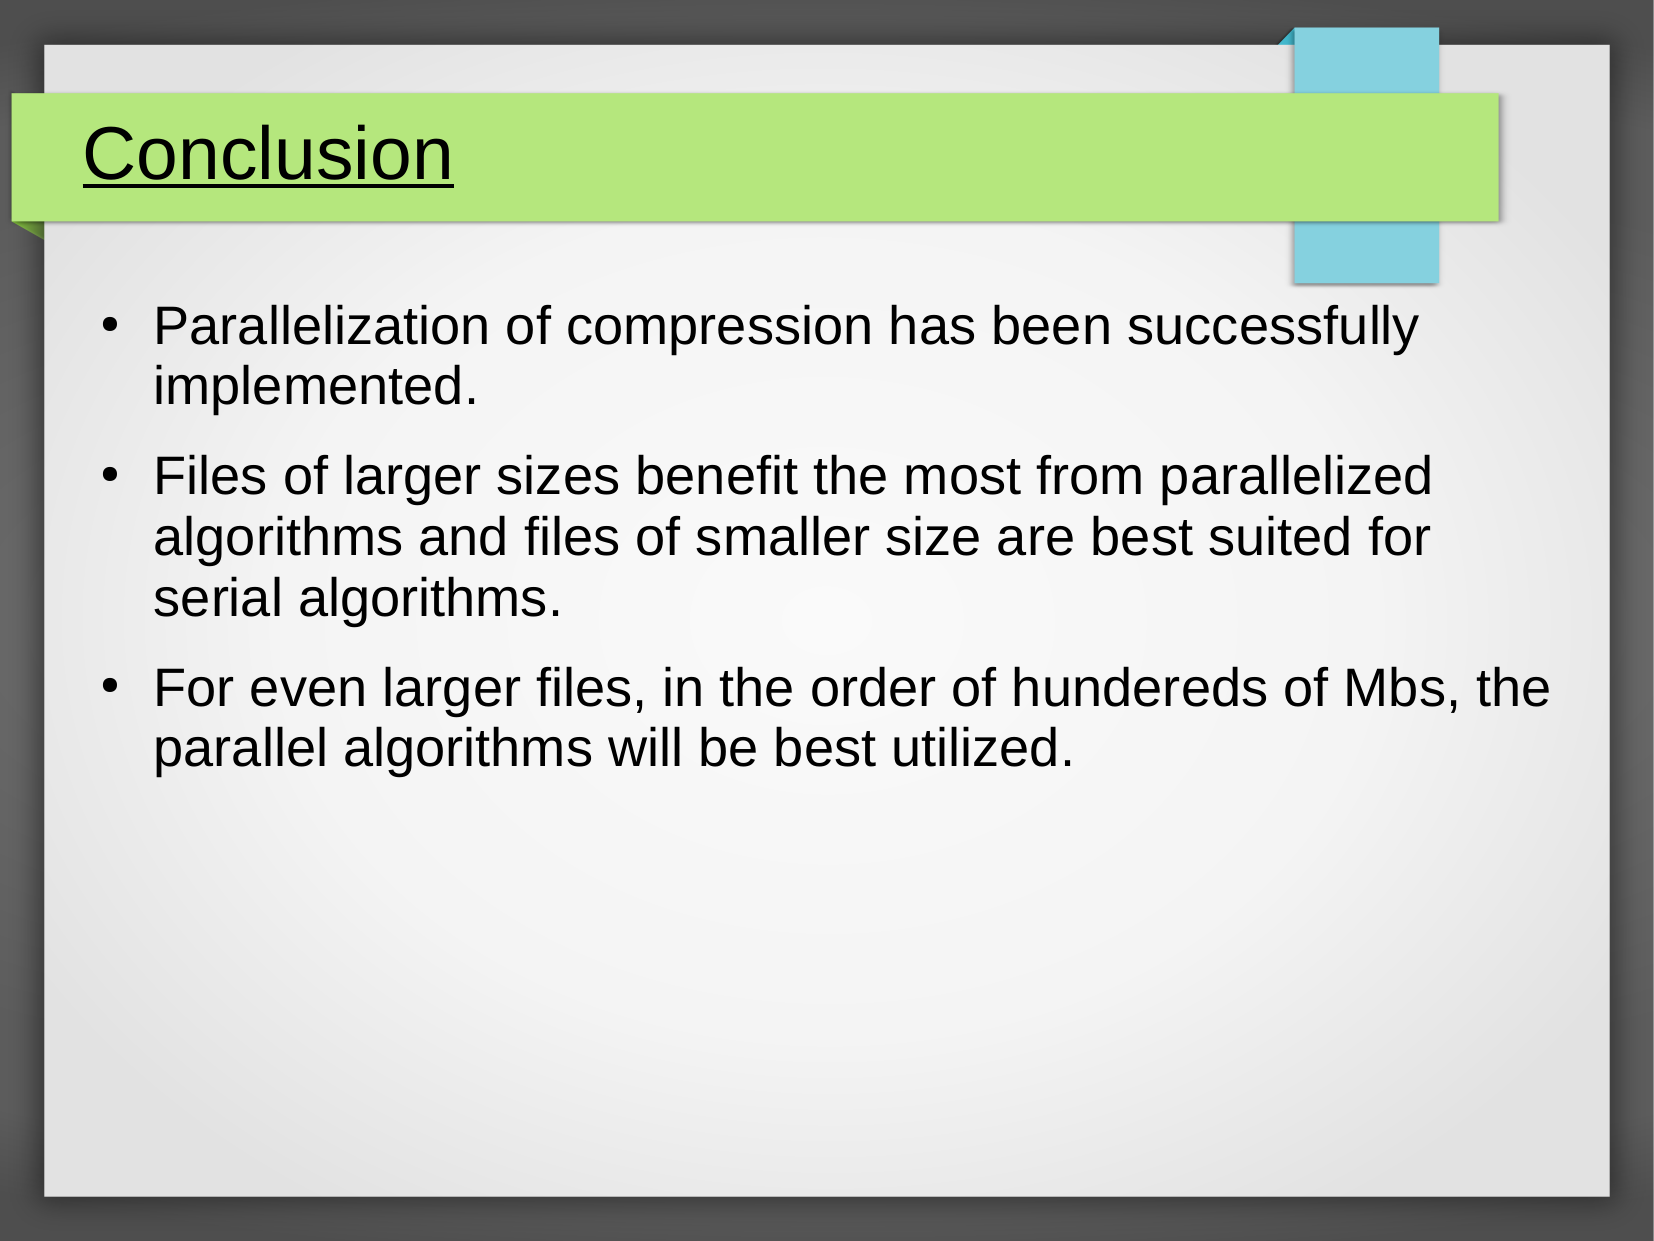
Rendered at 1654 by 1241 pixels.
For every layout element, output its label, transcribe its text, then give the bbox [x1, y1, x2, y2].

list Parallelization of compression has been successfully implemented. Files of larger sizes benefit the most from parallelized algorithms and files of smaller size are best suited for serial algorithms. For even larger files, in the order of hundereds of Mbs, the parallel algorithms will be best utilized. [82, 295, 1571, 1015]
picture [0, 0, 1654, 1241]
title Conclusion [82, 94, 1264, 213]
